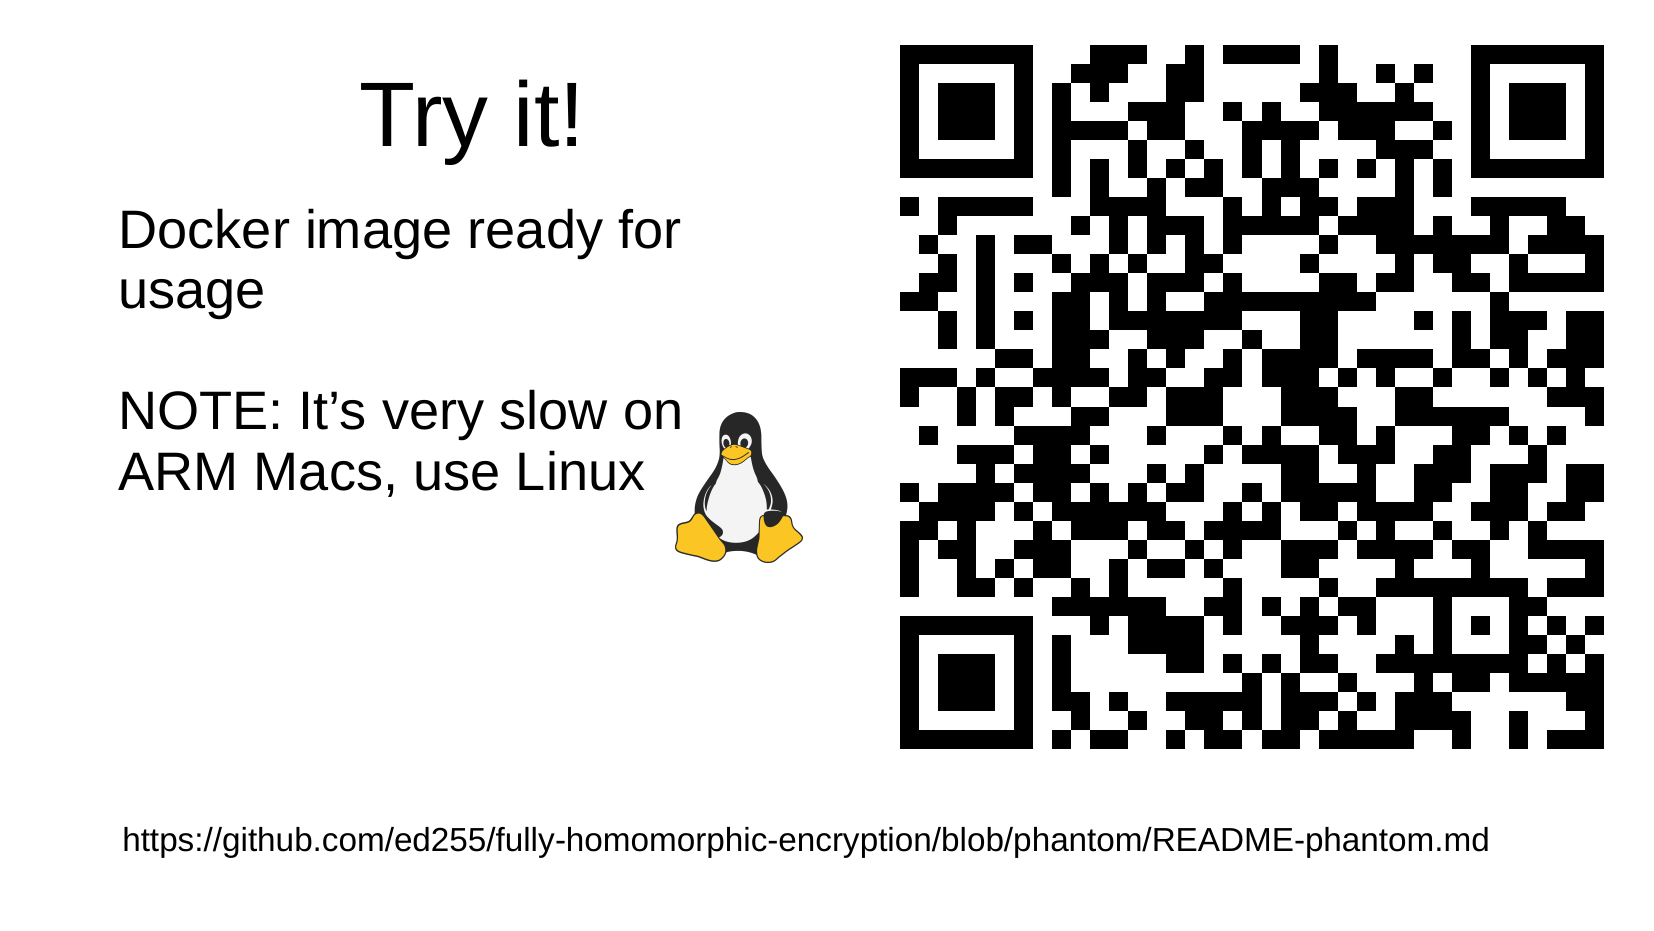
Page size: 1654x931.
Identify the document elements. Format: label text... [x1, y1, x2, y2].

text_box Docker image ready for usage NOTE: It’s very slow on ARM Macs, use Linux [82, 199, 784, 563]
picture [675, 412, 803, 563]
subtitle https://github.com/ed255/fully-homomorphic-encryption/blob/phantom/README-phantom.md [86, 786, 1576, 930]
picture [862, 7, 1643, 788]
title Try it! [82, 37, 862, 193]
